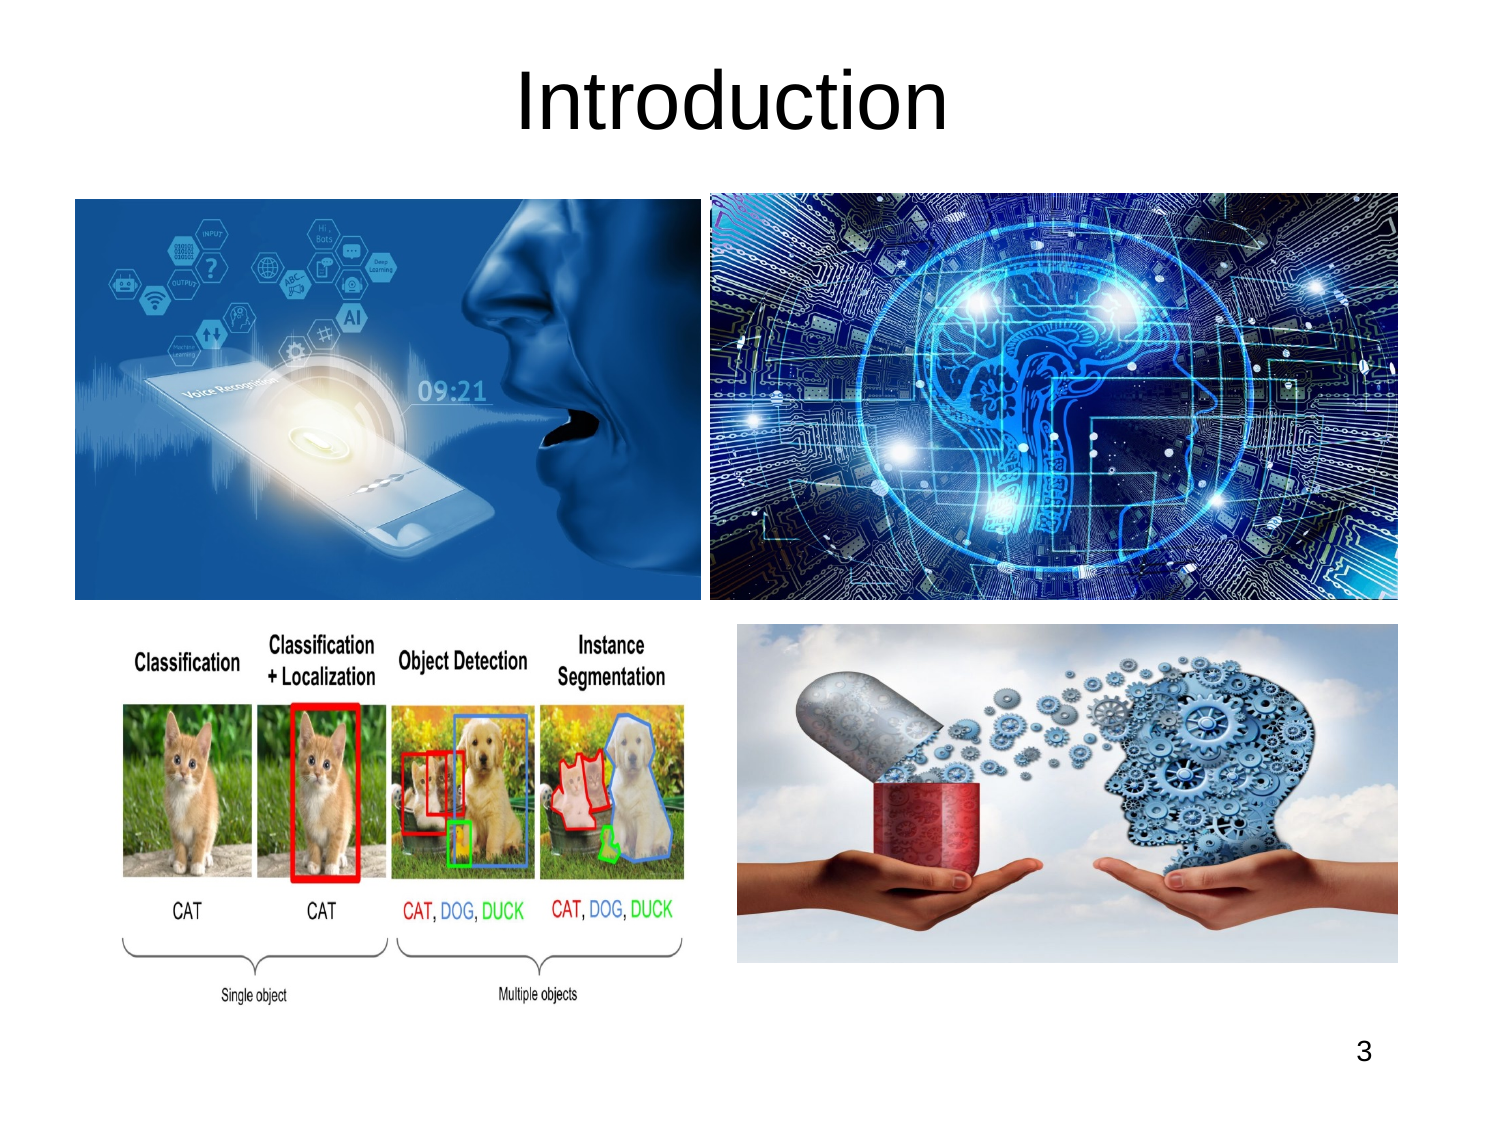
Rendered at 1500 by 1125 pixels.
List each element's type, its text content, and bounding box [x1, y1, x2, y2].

text_box Introduction [499, 38, 965, 154]
text_box <numéro> [1187, 1025, 1388, 1088]
picture [737, 624, 1398, 963]
picture [710, 193, 1398, 601]
picture [115, 624, 688, 1009]
picture [75, 199, 701, 601]
